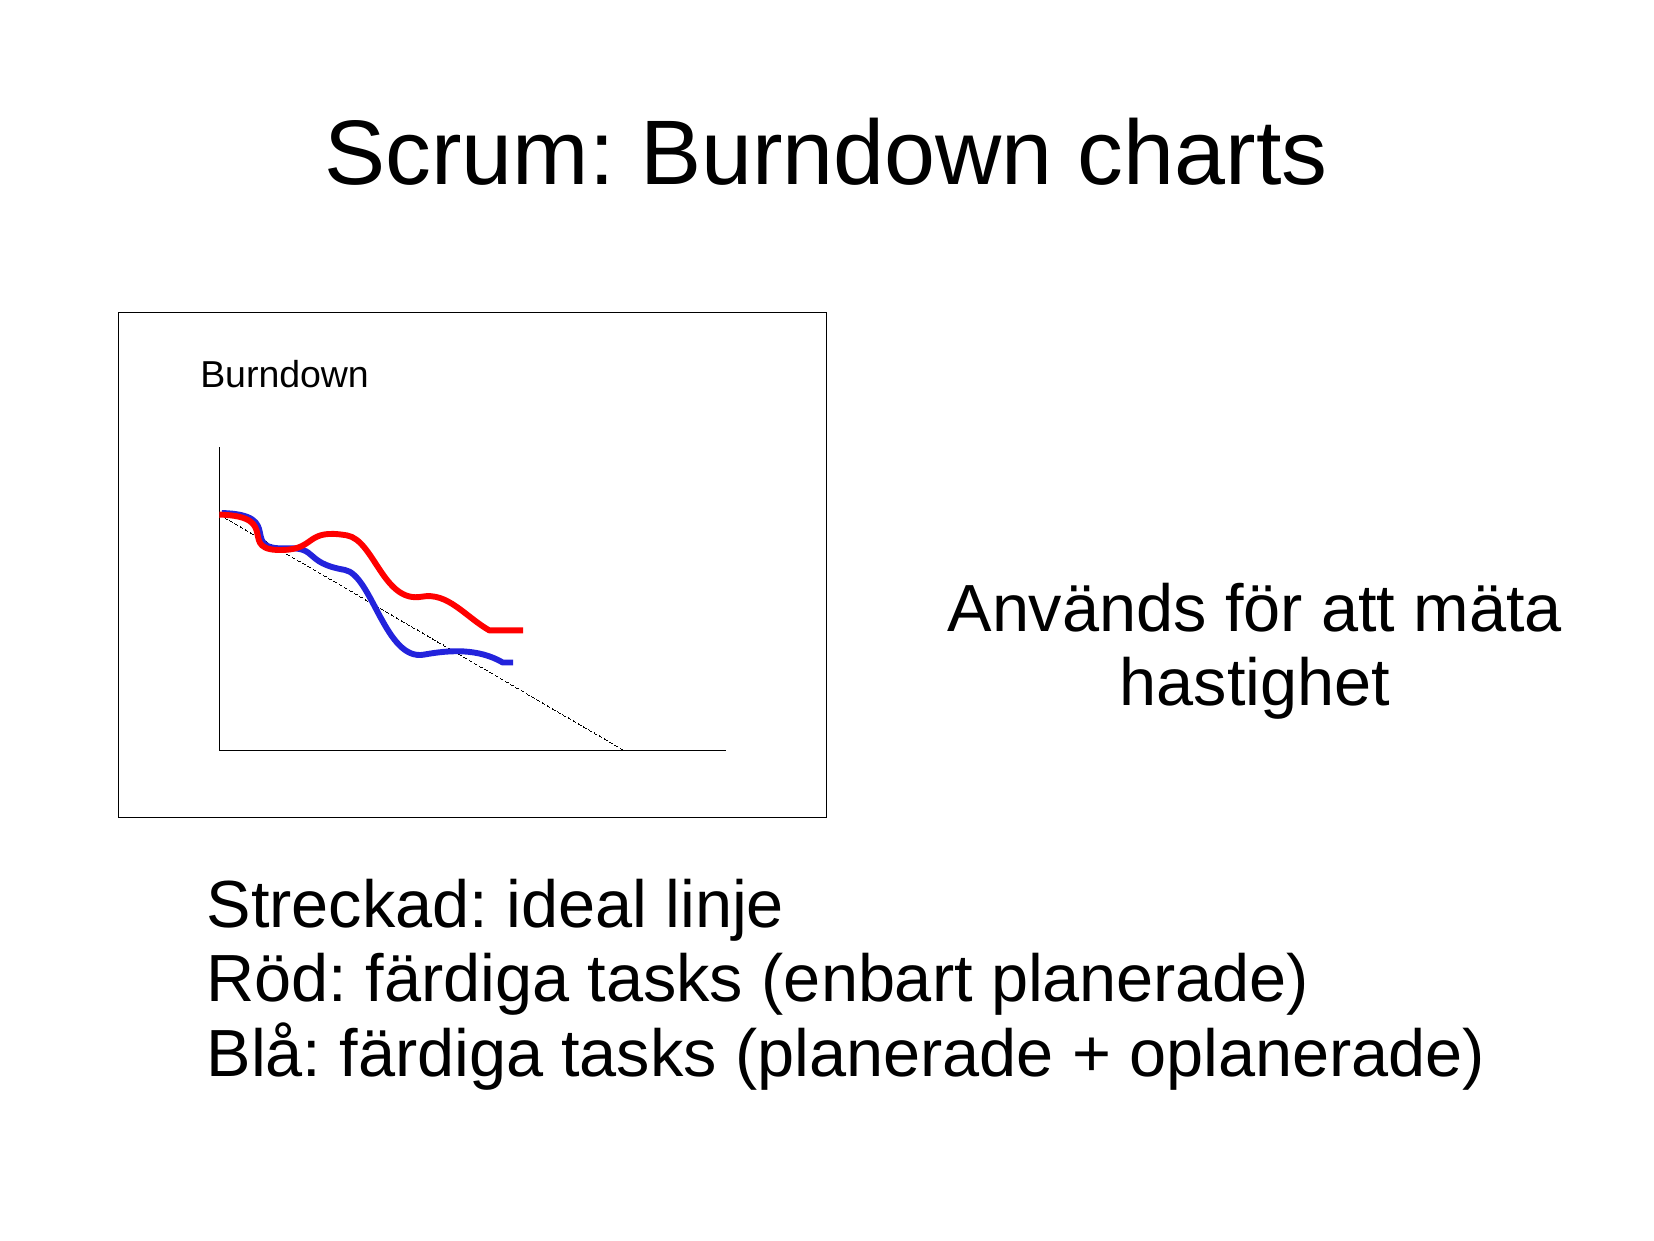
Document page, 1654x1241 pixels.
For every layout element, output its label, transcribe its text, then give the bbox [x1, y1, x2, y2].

text_box Burndown [185, 346, 411, 412]
text_box Används för att mäta hastighet [885, 522, 1625, 768]
title Scrum: Burndown charts [82, 49, 1571, 257]
subtitle Streckad: ideal linje Röd: färdiga tasks (enbart planerade) Blå: färdiga tasks (planerade + oplanerade) [206, 856, 1565, 1102]
text_box [118, 312, 827, 818]
